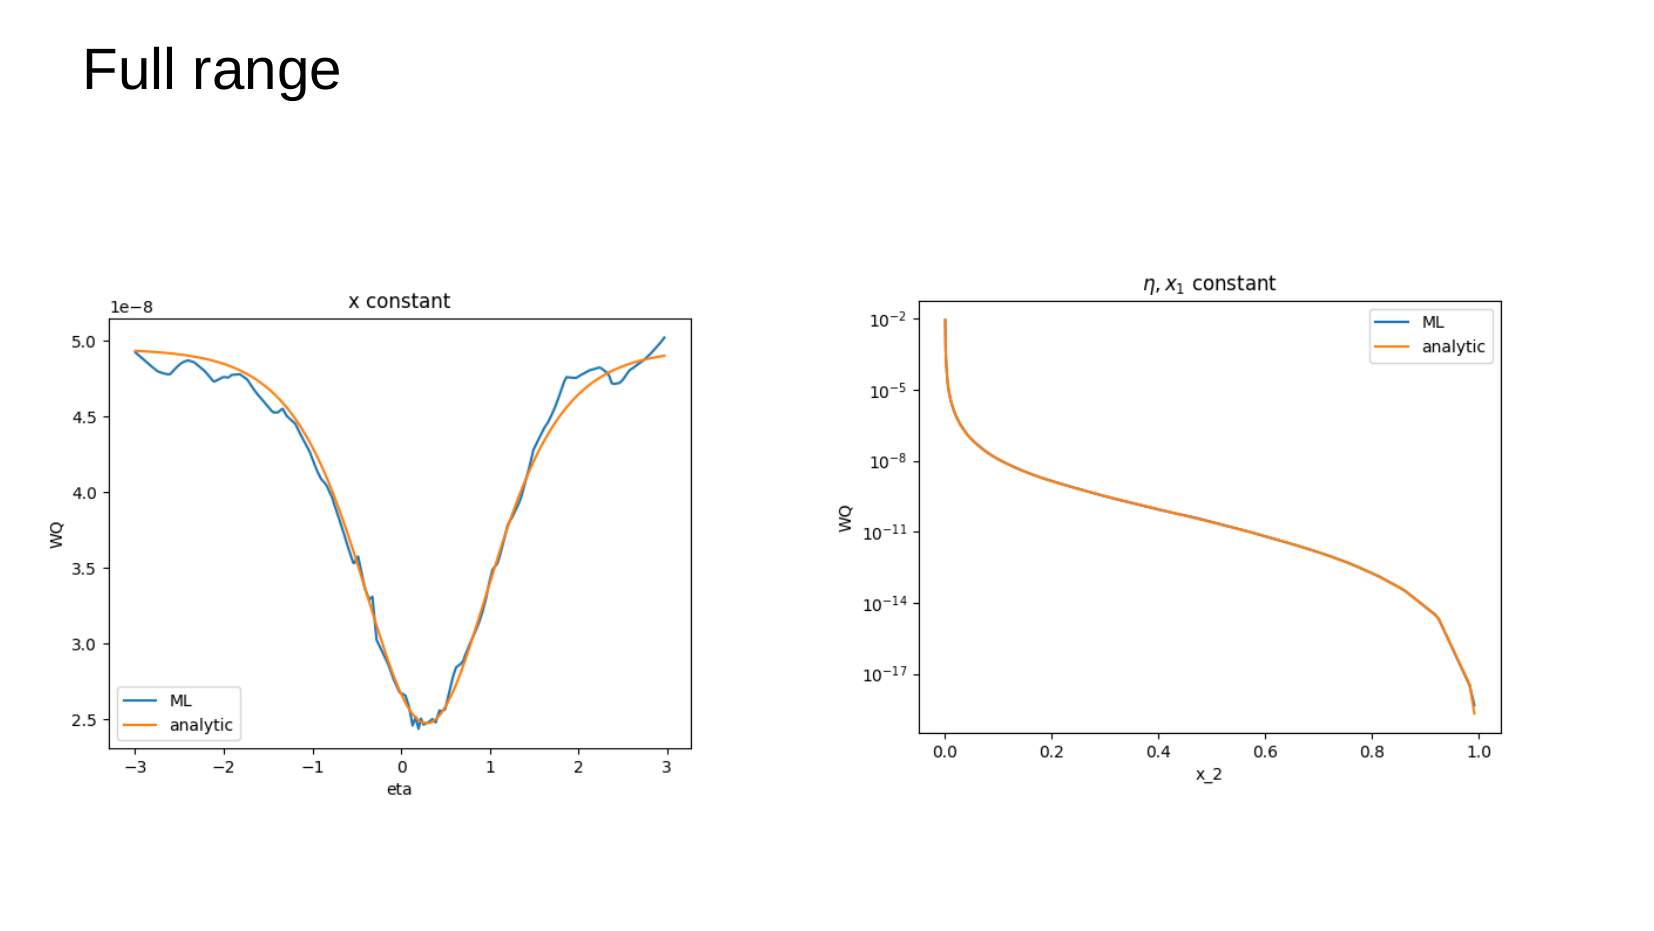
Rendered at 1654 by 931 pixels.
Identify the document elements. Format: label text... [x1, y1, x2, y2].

title Full range [82, 37, 1571, 193]
picture [825, 233, 1576, 796]
picture [15, 251, 766, 811]
